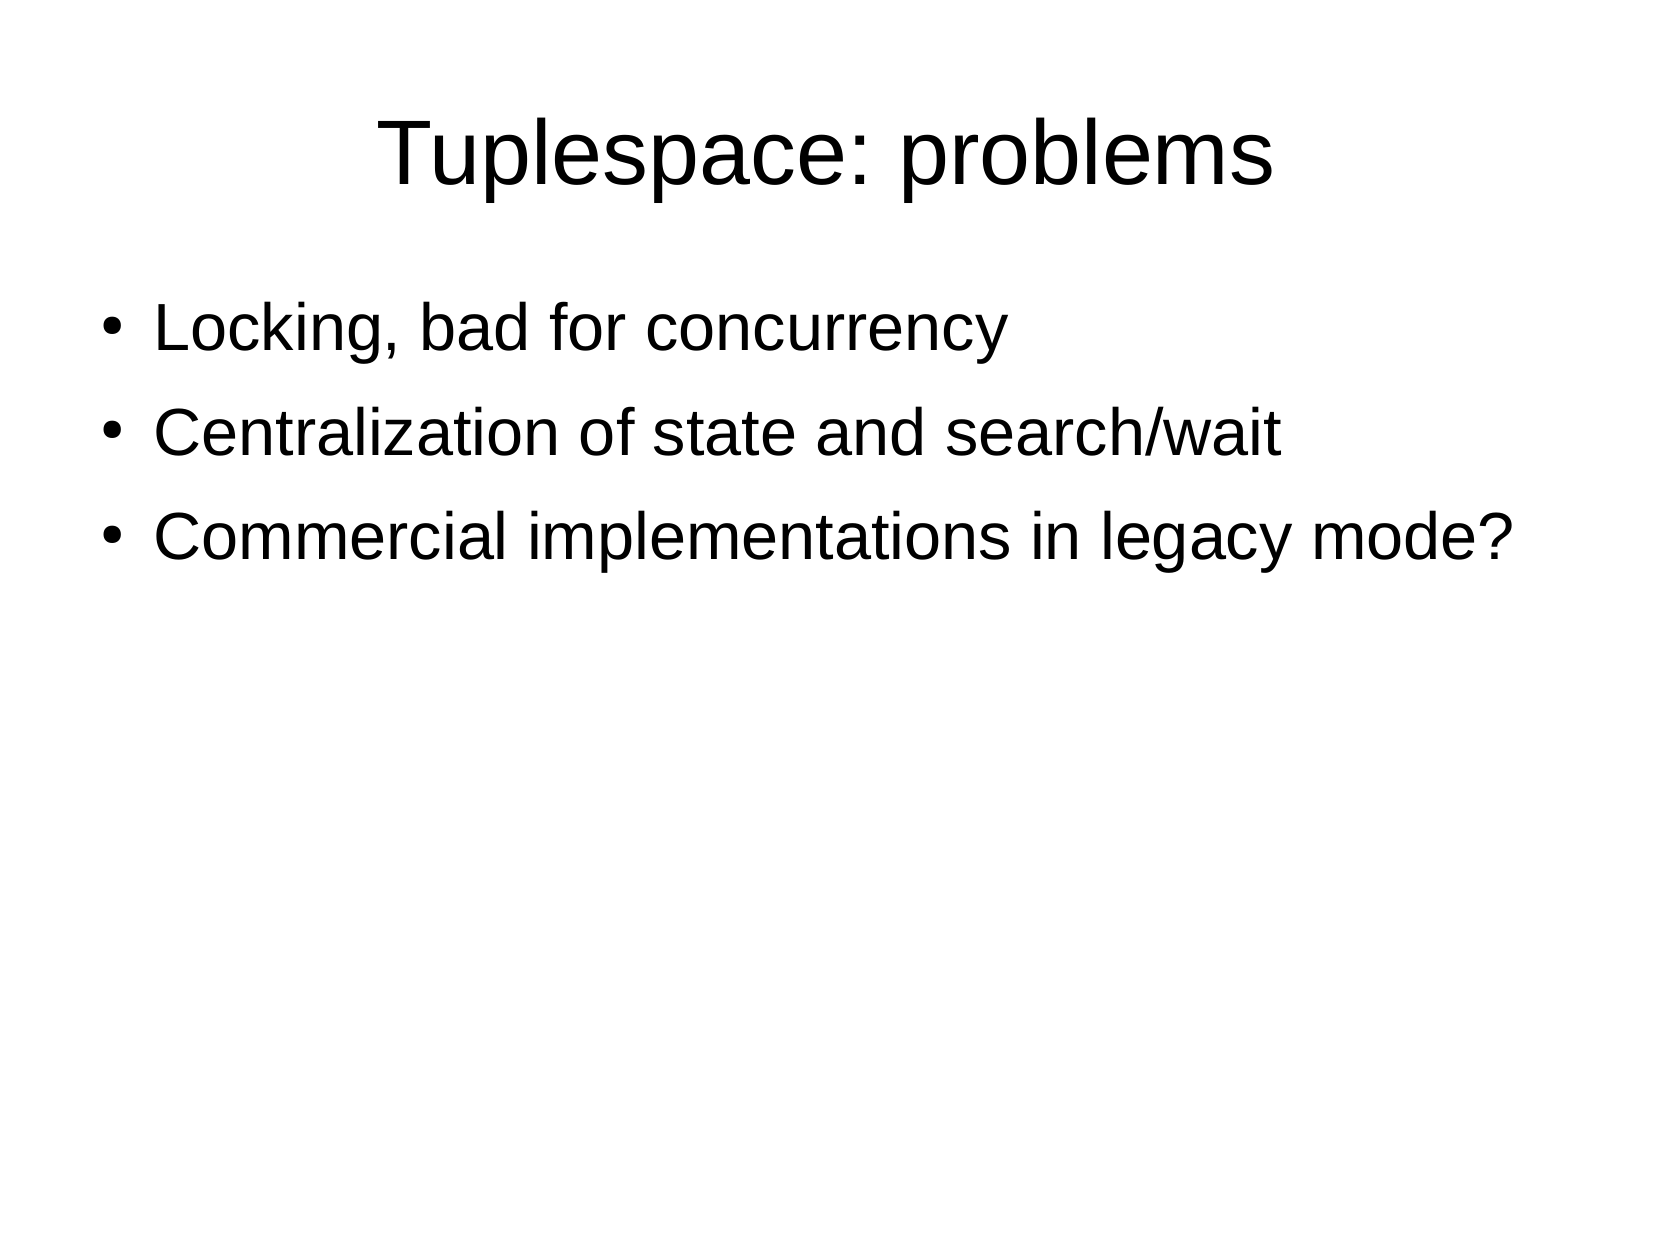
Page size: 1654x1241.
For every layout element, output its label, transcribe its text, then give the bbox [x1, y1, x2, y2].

list Locking, bad for concurrency Centralization of state and search/wait Commercial implementations in legacy mode? [82, 290, 1538, 1010]
title Tuplespace: problems [82, 49, 1571, 257]
